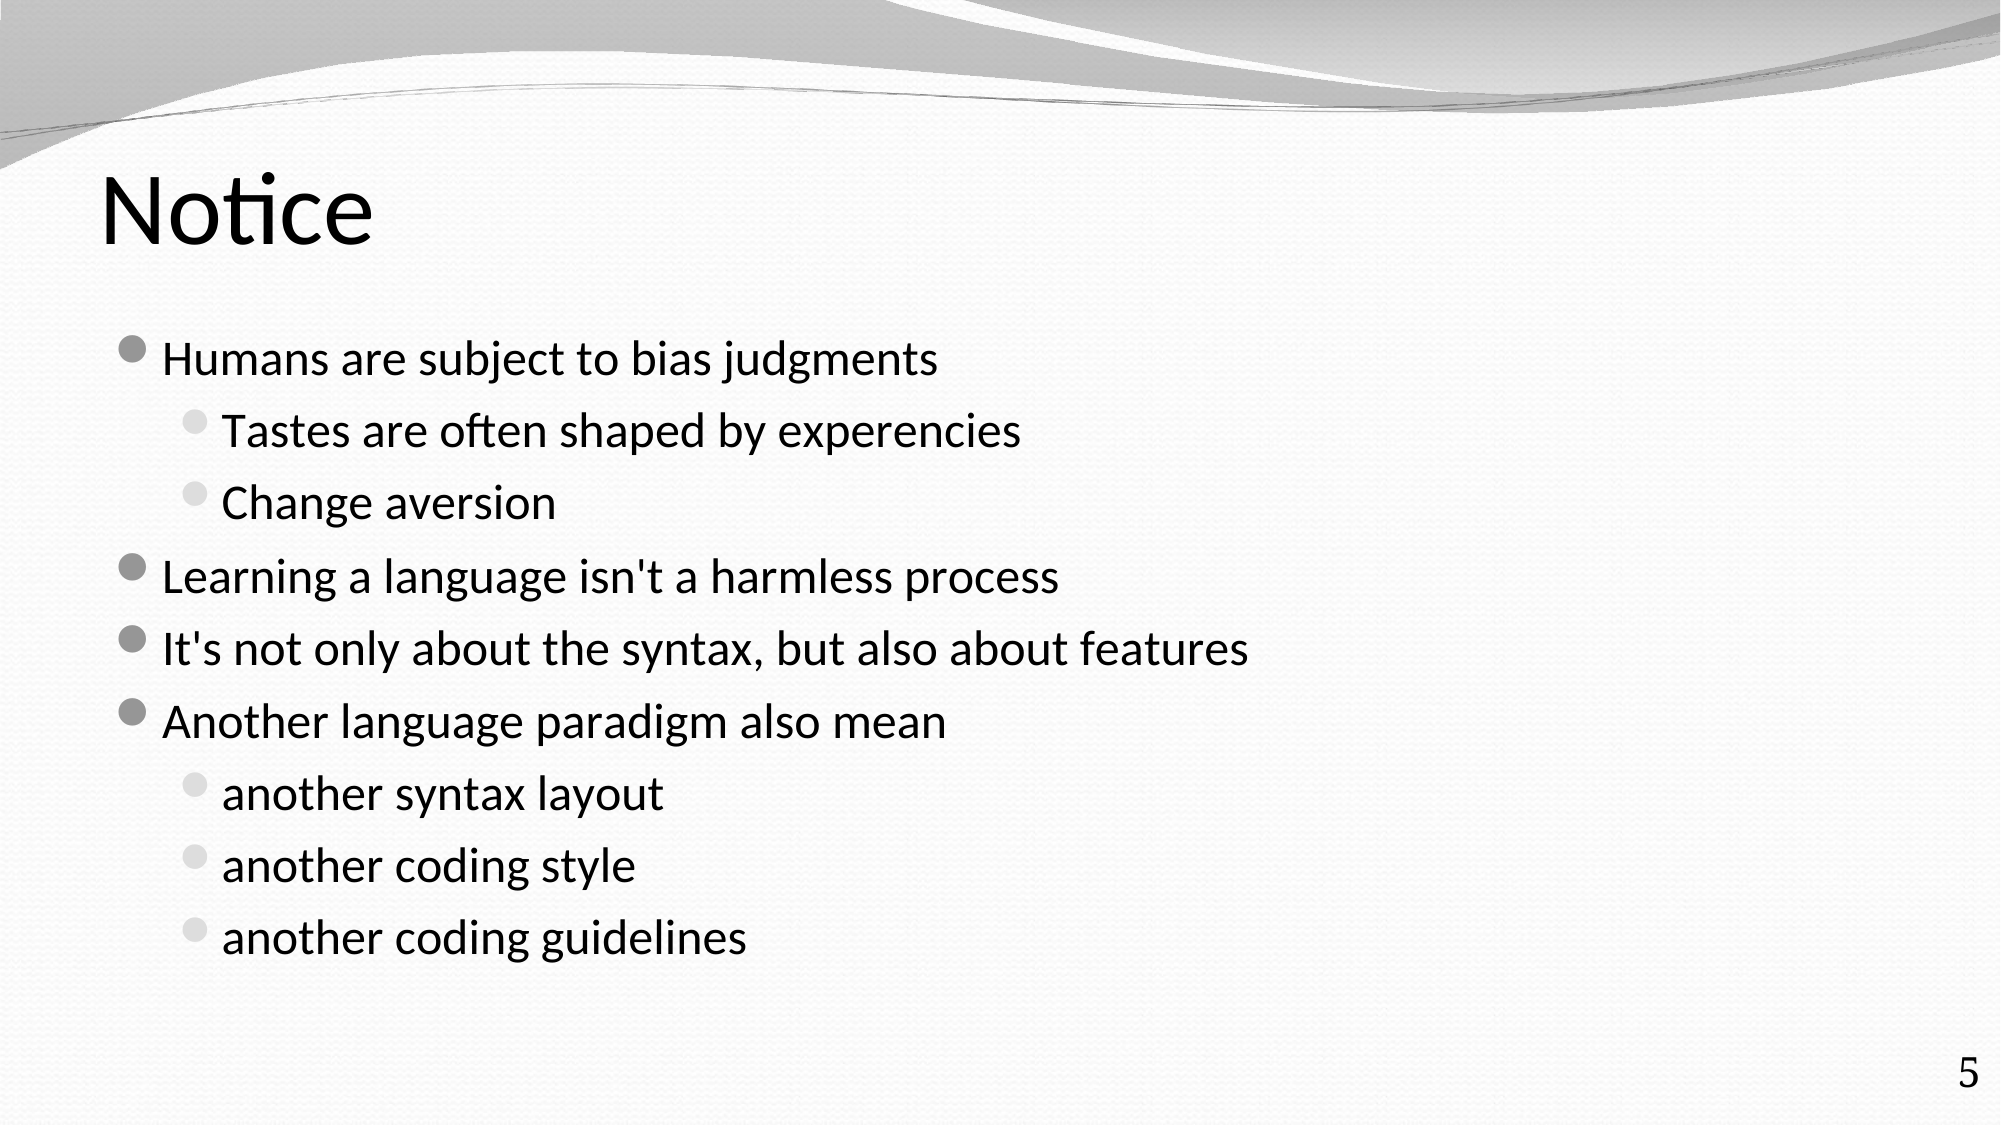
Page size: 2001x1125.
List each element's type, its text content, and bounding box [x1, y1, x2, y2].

text_box <numéro> [1813, 1042, 1981, 1103]
picture [0, 0, 2001, 1125]
title Notice [99, 77, 1901, 266]
list Humans are subject to bias judgments Tastes are often shaped by experencies Change aversion Learning a language isn't a harmless process It's not only about the syntax, but also about features Another language paradigm also mean another syntax layout another coding style another coding guidelines [99, 317, 1901, 1038]
